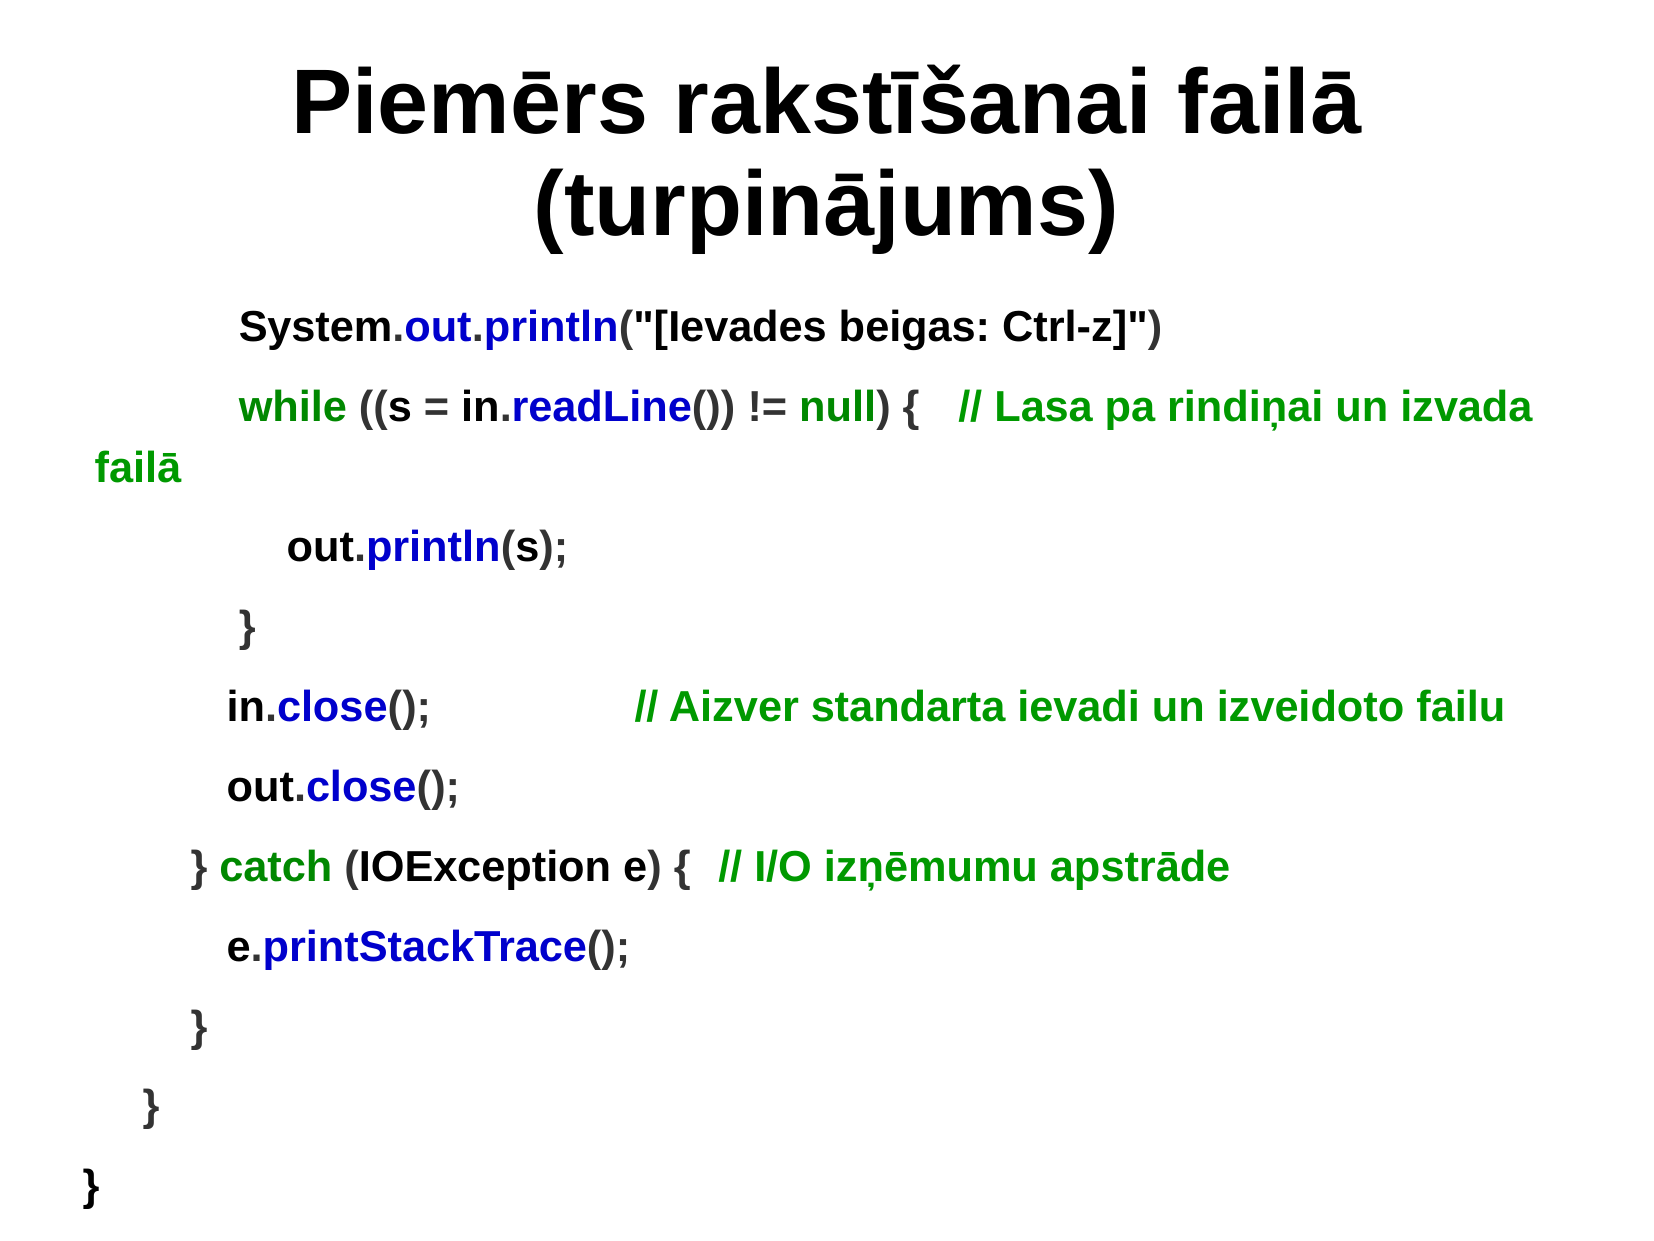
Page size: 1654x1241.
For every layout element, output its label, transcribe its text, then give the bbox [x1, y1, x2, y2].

title Piemērs rakstīšanai failā (turpinājums) [82, 49, 1571, 257]
list System.out.println("[Ievades beigas: Ctrl-z]") while ((s = in.readLine()) != null) { // Lasa pa rindiņai un izvada failā out.println(s); } in.close(); // Aizver standarta ievadi un izveidoto failu out.close(); } catch (IOException e) { // I/O izņēmumu apstrāde e.printStackTrace(); } } } [82, 290, 1538, 1229]
